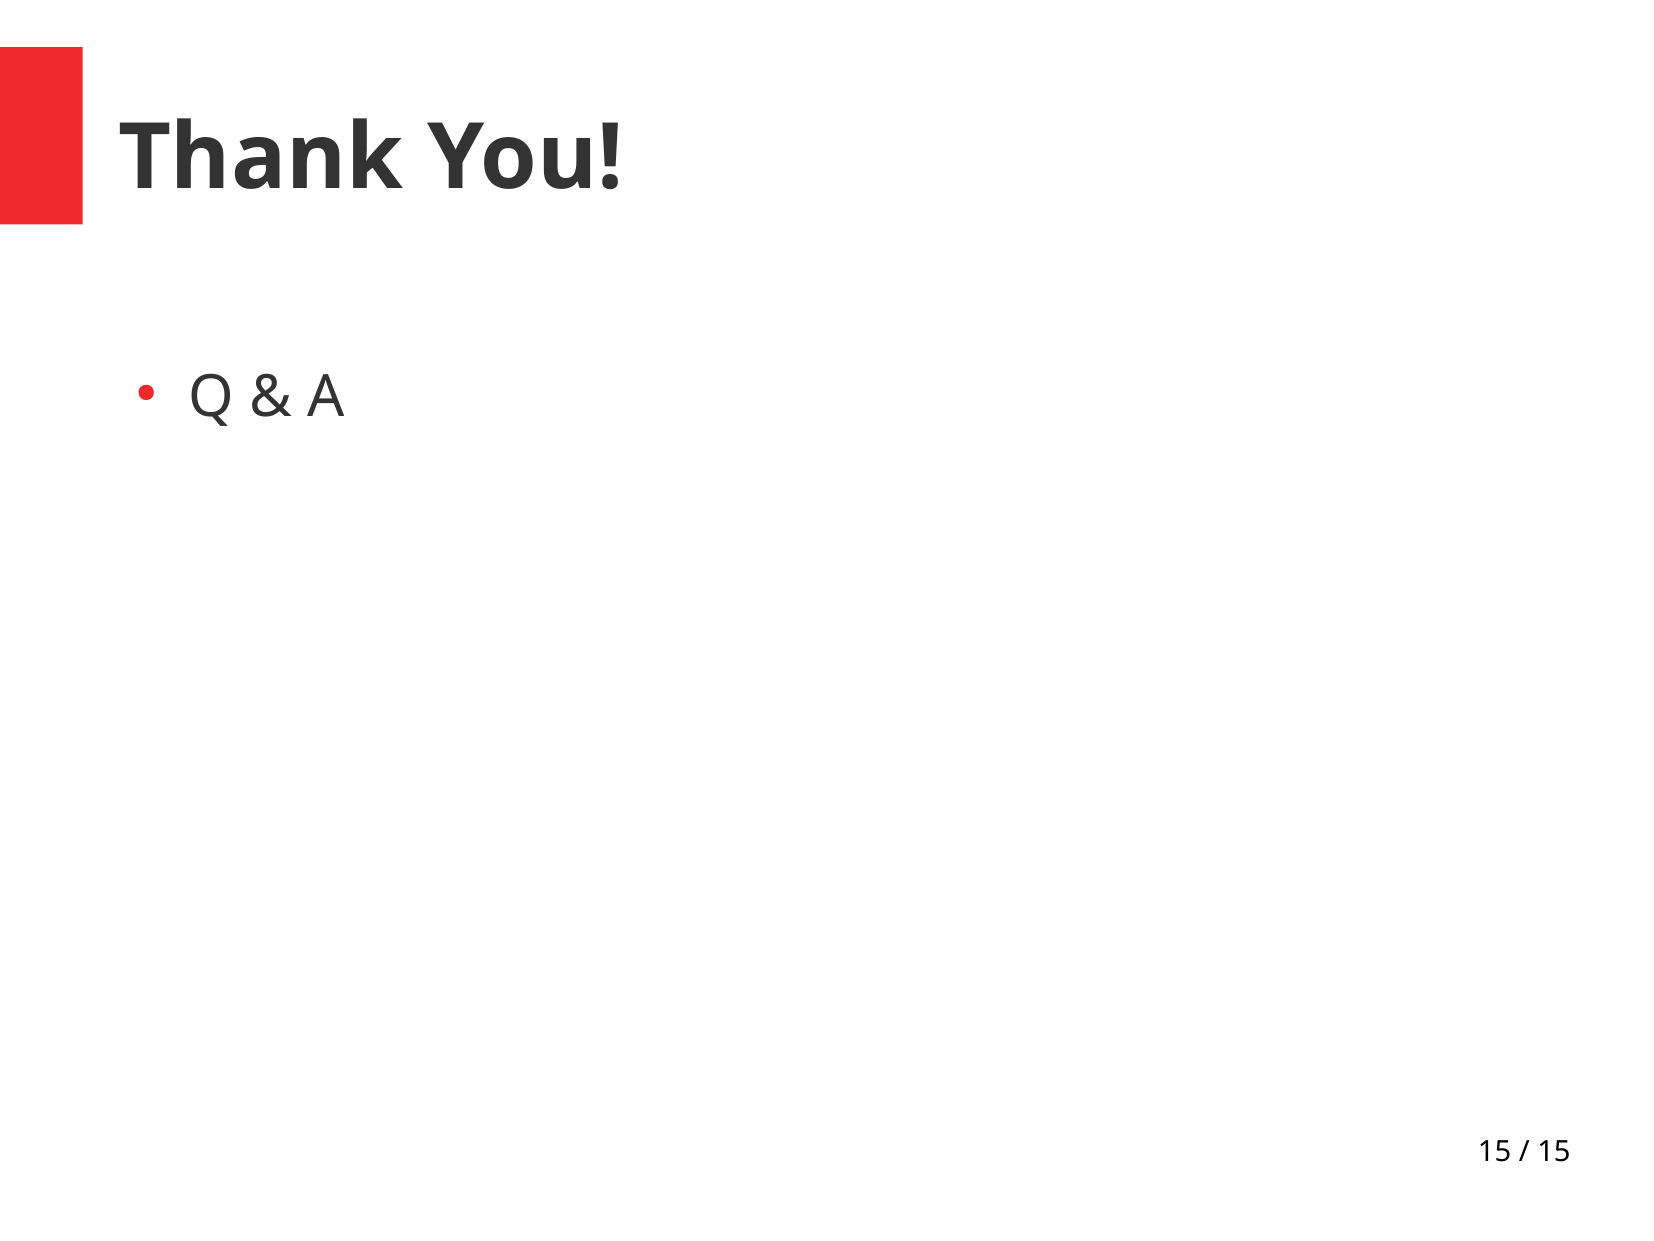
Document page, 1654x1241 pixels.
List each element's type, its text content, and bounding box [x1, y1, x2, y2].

list Q & A [118, 354, 1536, 1074]
title Thank You! [118, 49, 1571, 257]
